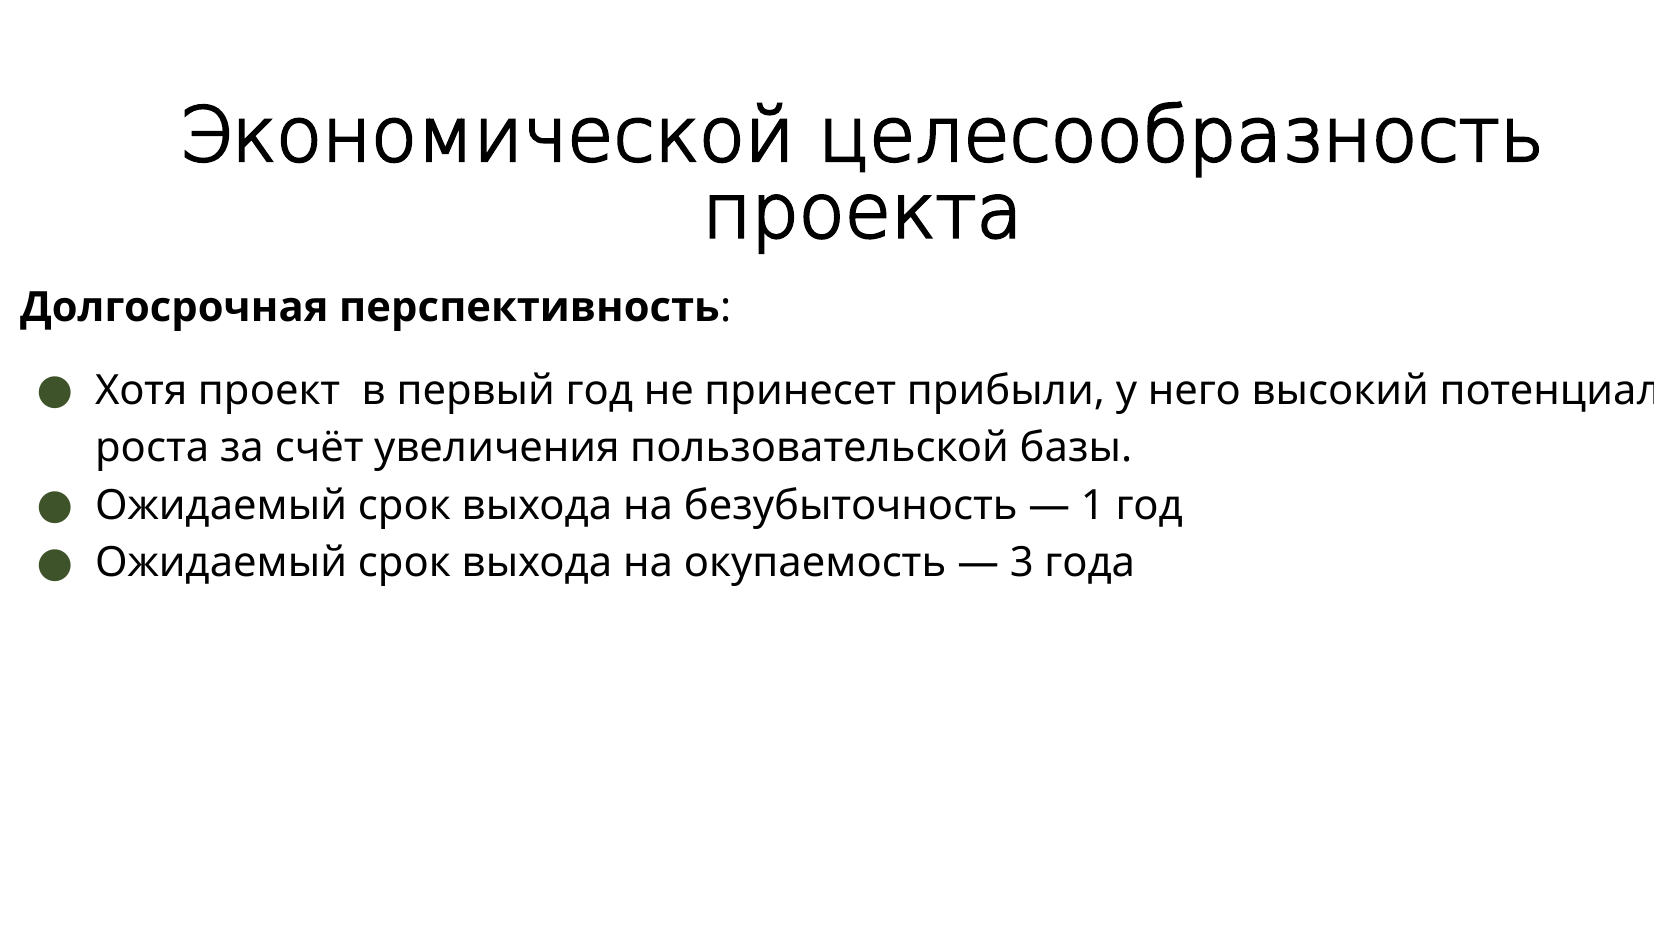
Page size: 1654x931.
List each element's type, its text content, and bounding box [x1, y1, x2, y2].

title Экономической целесообразность проекта [37, 0, 1654, 263]
text_box Долгосрочная перспективность: Хотя проект в первый год не принесет прибыли, у него высокий потенциал роста за счёт увеличения пользовательской базы. Ожидаемый срок выхода на безубыточность — 1 год Ожидаемый срок выхода на окупаемость — 3 года [0, 270, 1654, 601]
